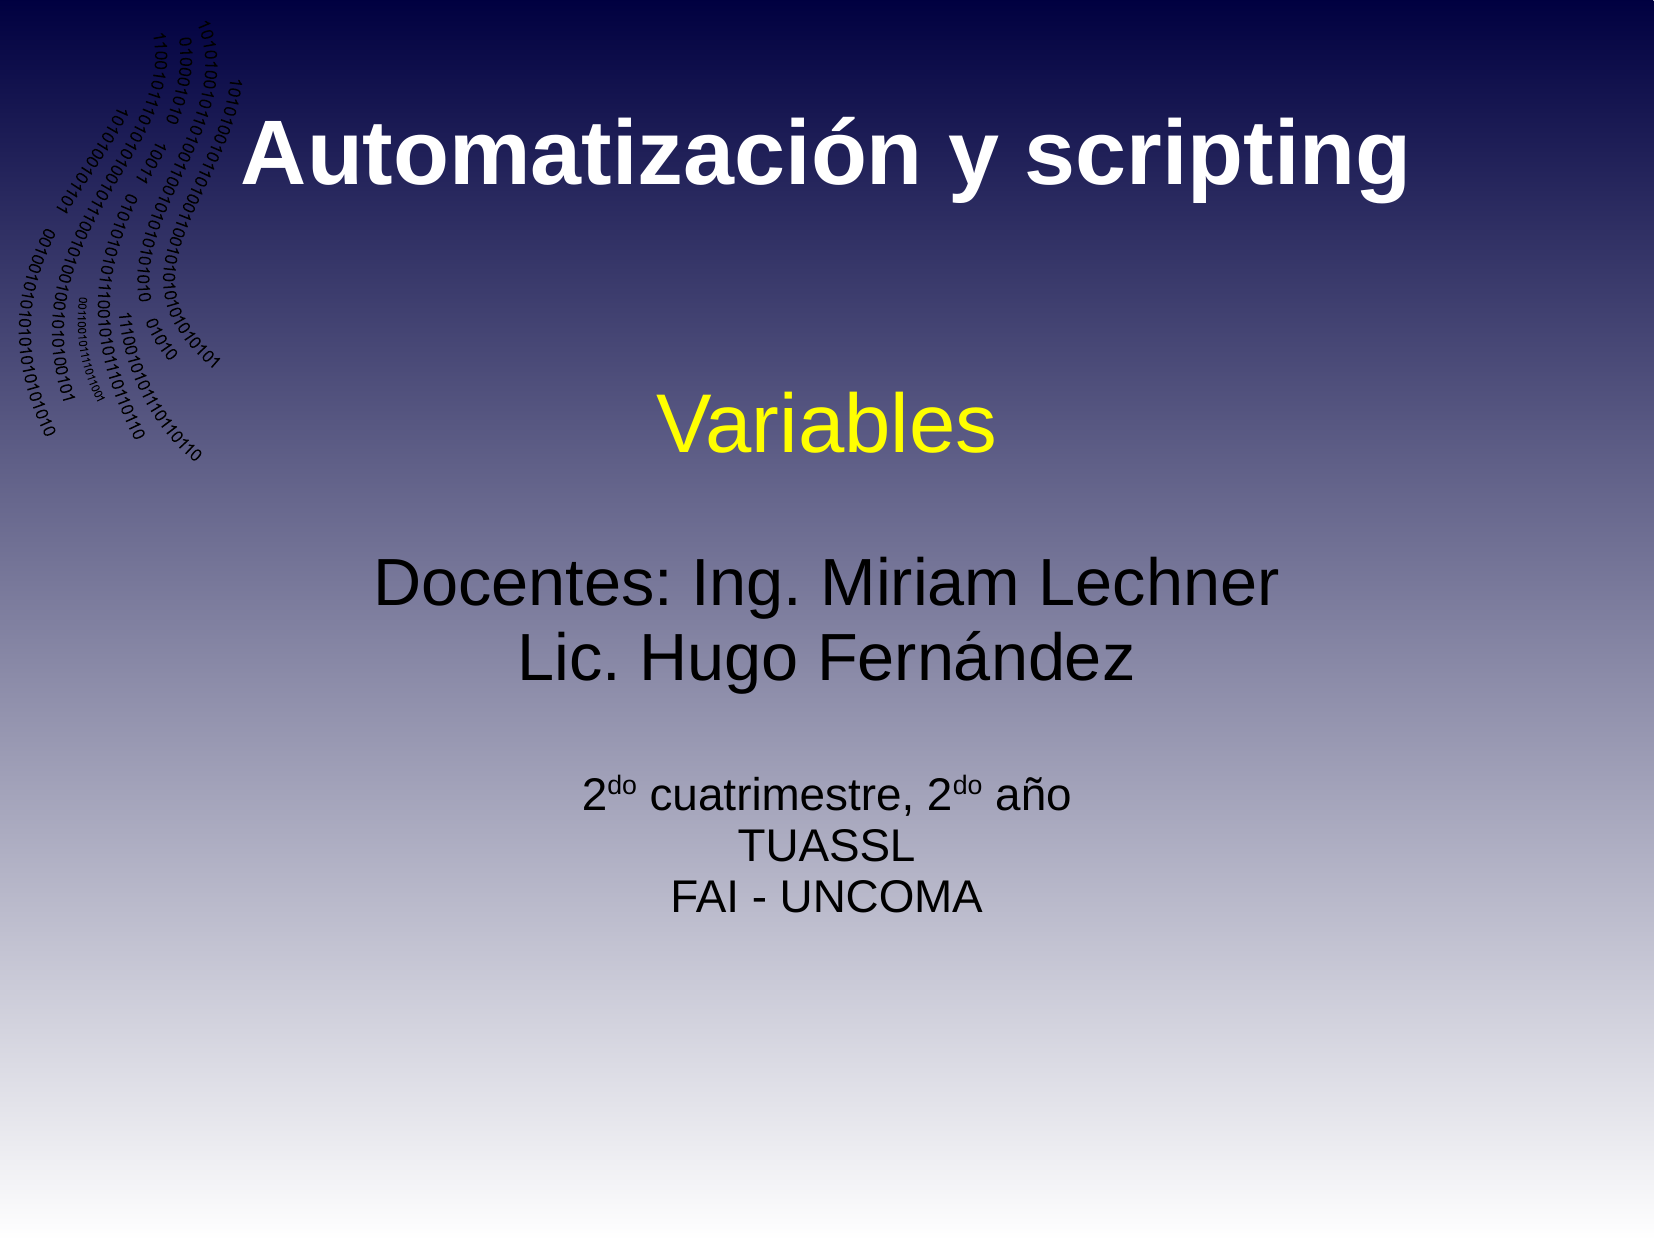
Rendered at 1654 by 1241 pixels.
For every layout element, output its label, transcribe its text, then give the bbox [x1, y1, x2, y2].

title Automatización y scripting [243, 49, 1571, 257]
subtitle Variables Docentes: Ing. Miriam Lechner Lic. Hugo Fernández 2do cuatrimestre, 2do año TUASSL FAI - UNCOMA [82, 290, 1571, 1010]
picture [18, 20, 243, 461]
